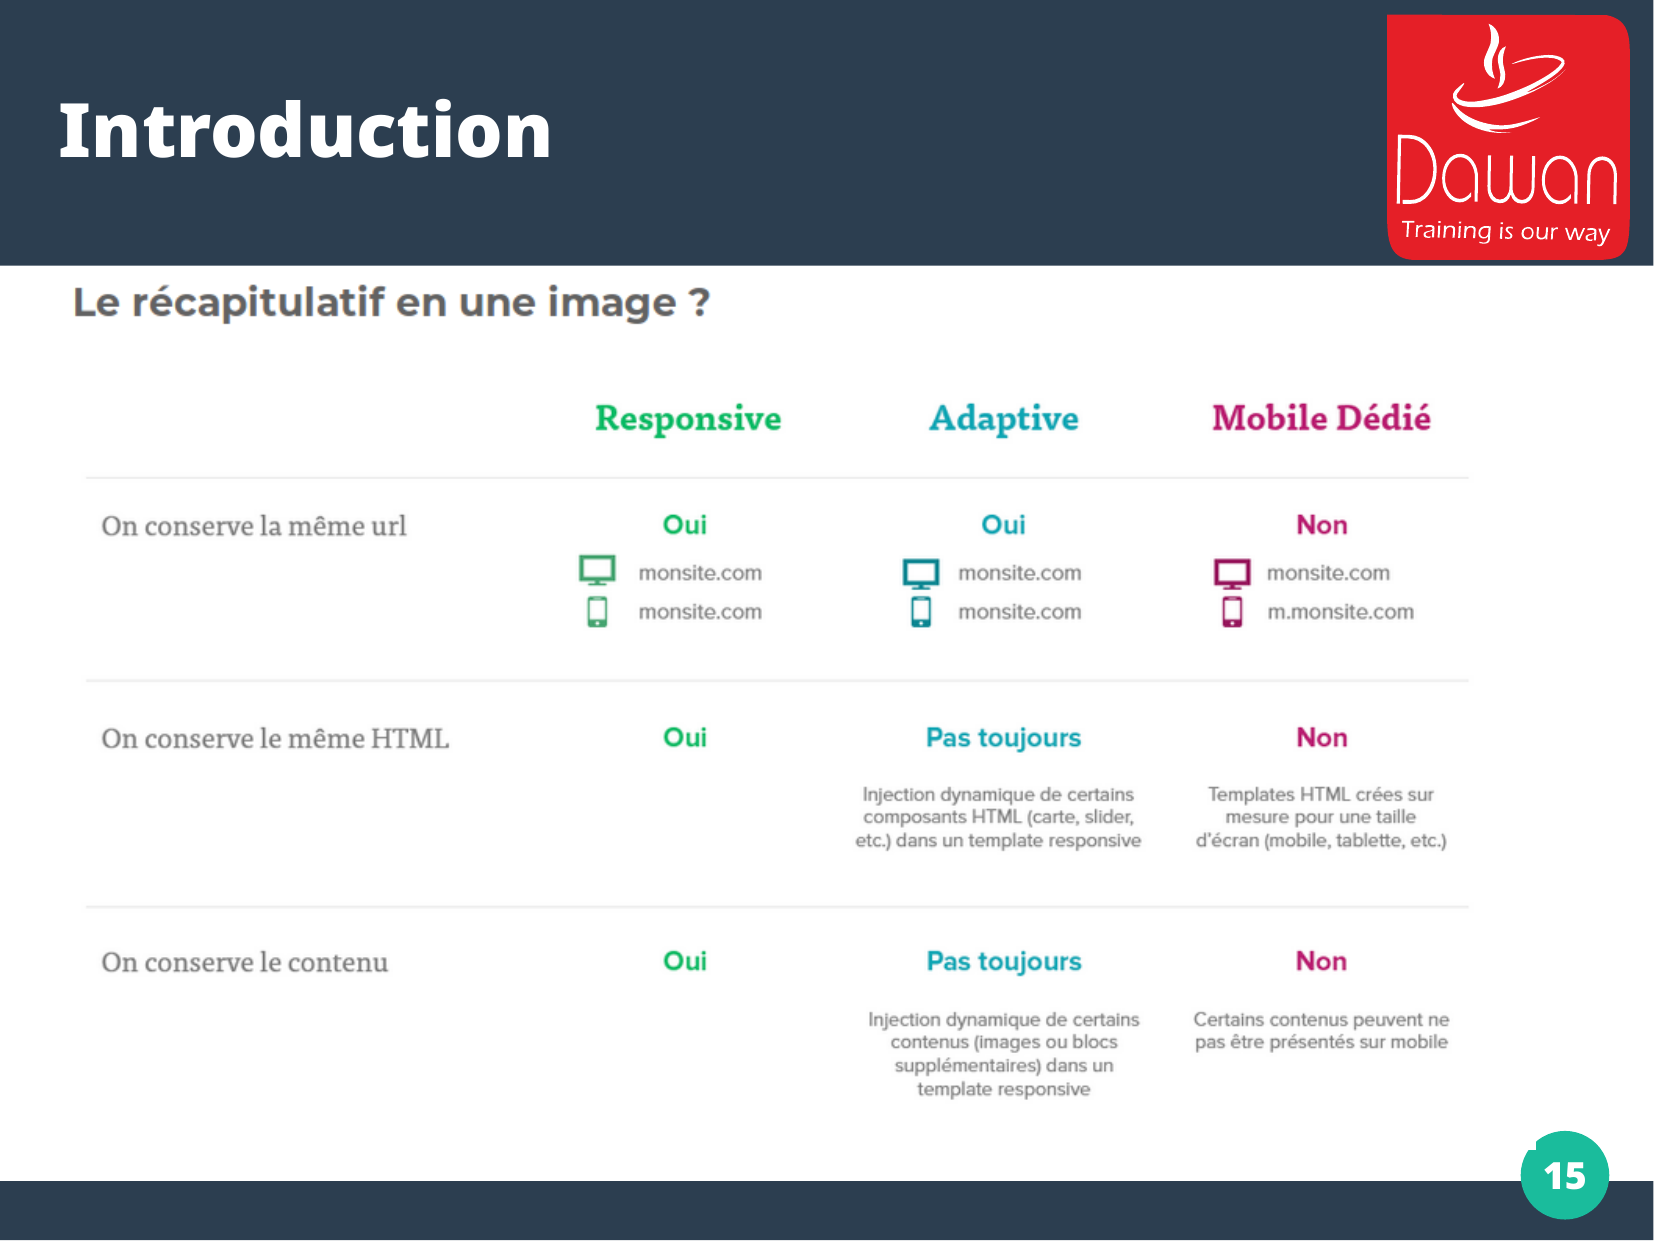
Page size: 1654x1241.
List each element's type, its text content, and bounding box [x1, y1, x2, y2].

picture [13, 271, 1536, 1150]
title Introduction [59, 49, 1387, 207]
picture [1387, 14, 1630, 260]
